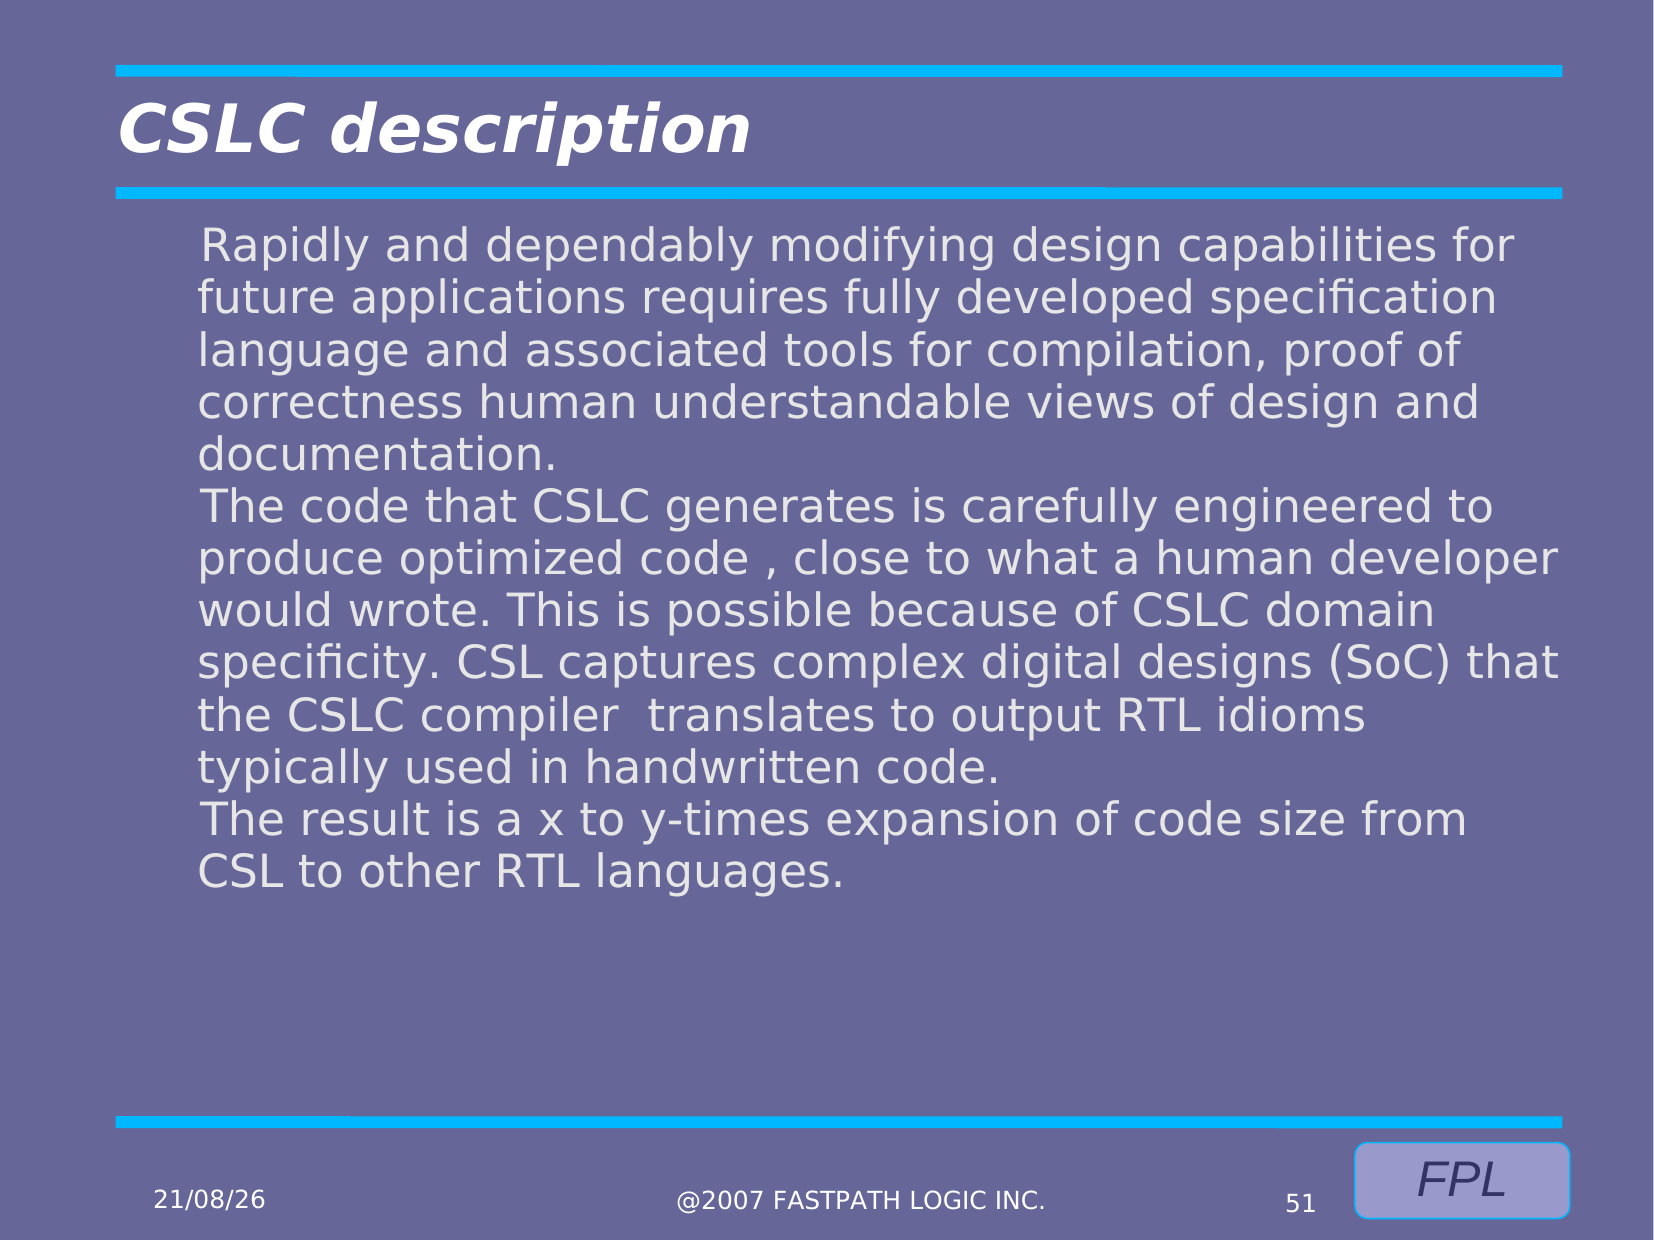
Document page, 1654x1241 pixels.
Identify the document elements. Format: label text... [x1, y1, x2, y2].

title CSLC description [118, 41, 1531, 219]
list Rapidly and dependably modifying design capabilities for future applications requires fully developed specification language and associated tools for compilation, proof of correctness human understandable views of design and documentation. The code that CSLC generates is carefully engineered to produce optimized code , close to what a human developer would wrote. This is possible because of CSLC domain specificity. CSL captures complex digital designs (SoC) that the CSLC compiler translates to output RTL idioms typically used in handwritten code. The result is a x to y-times expansion of code size from CSL to other RTL languages. [126, 219, 1566, 1132]
